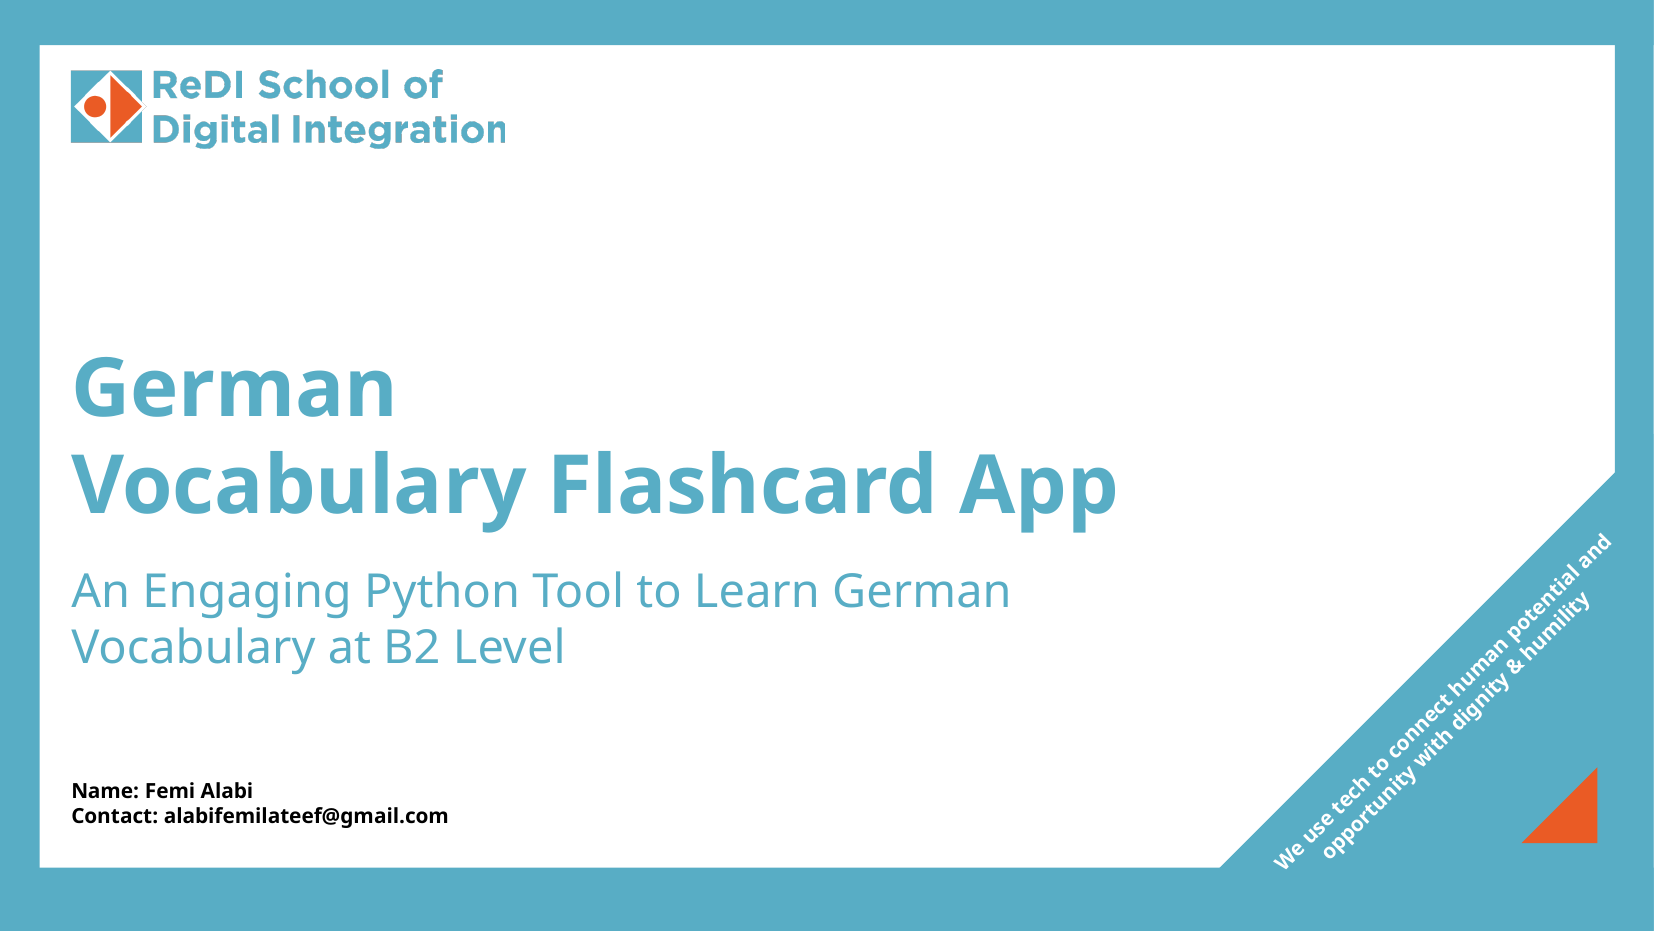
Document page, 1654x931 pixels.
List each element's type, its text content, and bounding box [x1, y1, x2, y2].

picture [70, 69, 505, 149]
subtitle An Engaging Python Tool to Learn German Vocabulary at B2 Level [56, 545, 1158, 689]
text_box Name: Femi Alabi Contact: alabifemilateef@gmail.com [56, 741, 591, 844]
title German Vocabulary Flashcard App [56, 224, 1158, 545]
